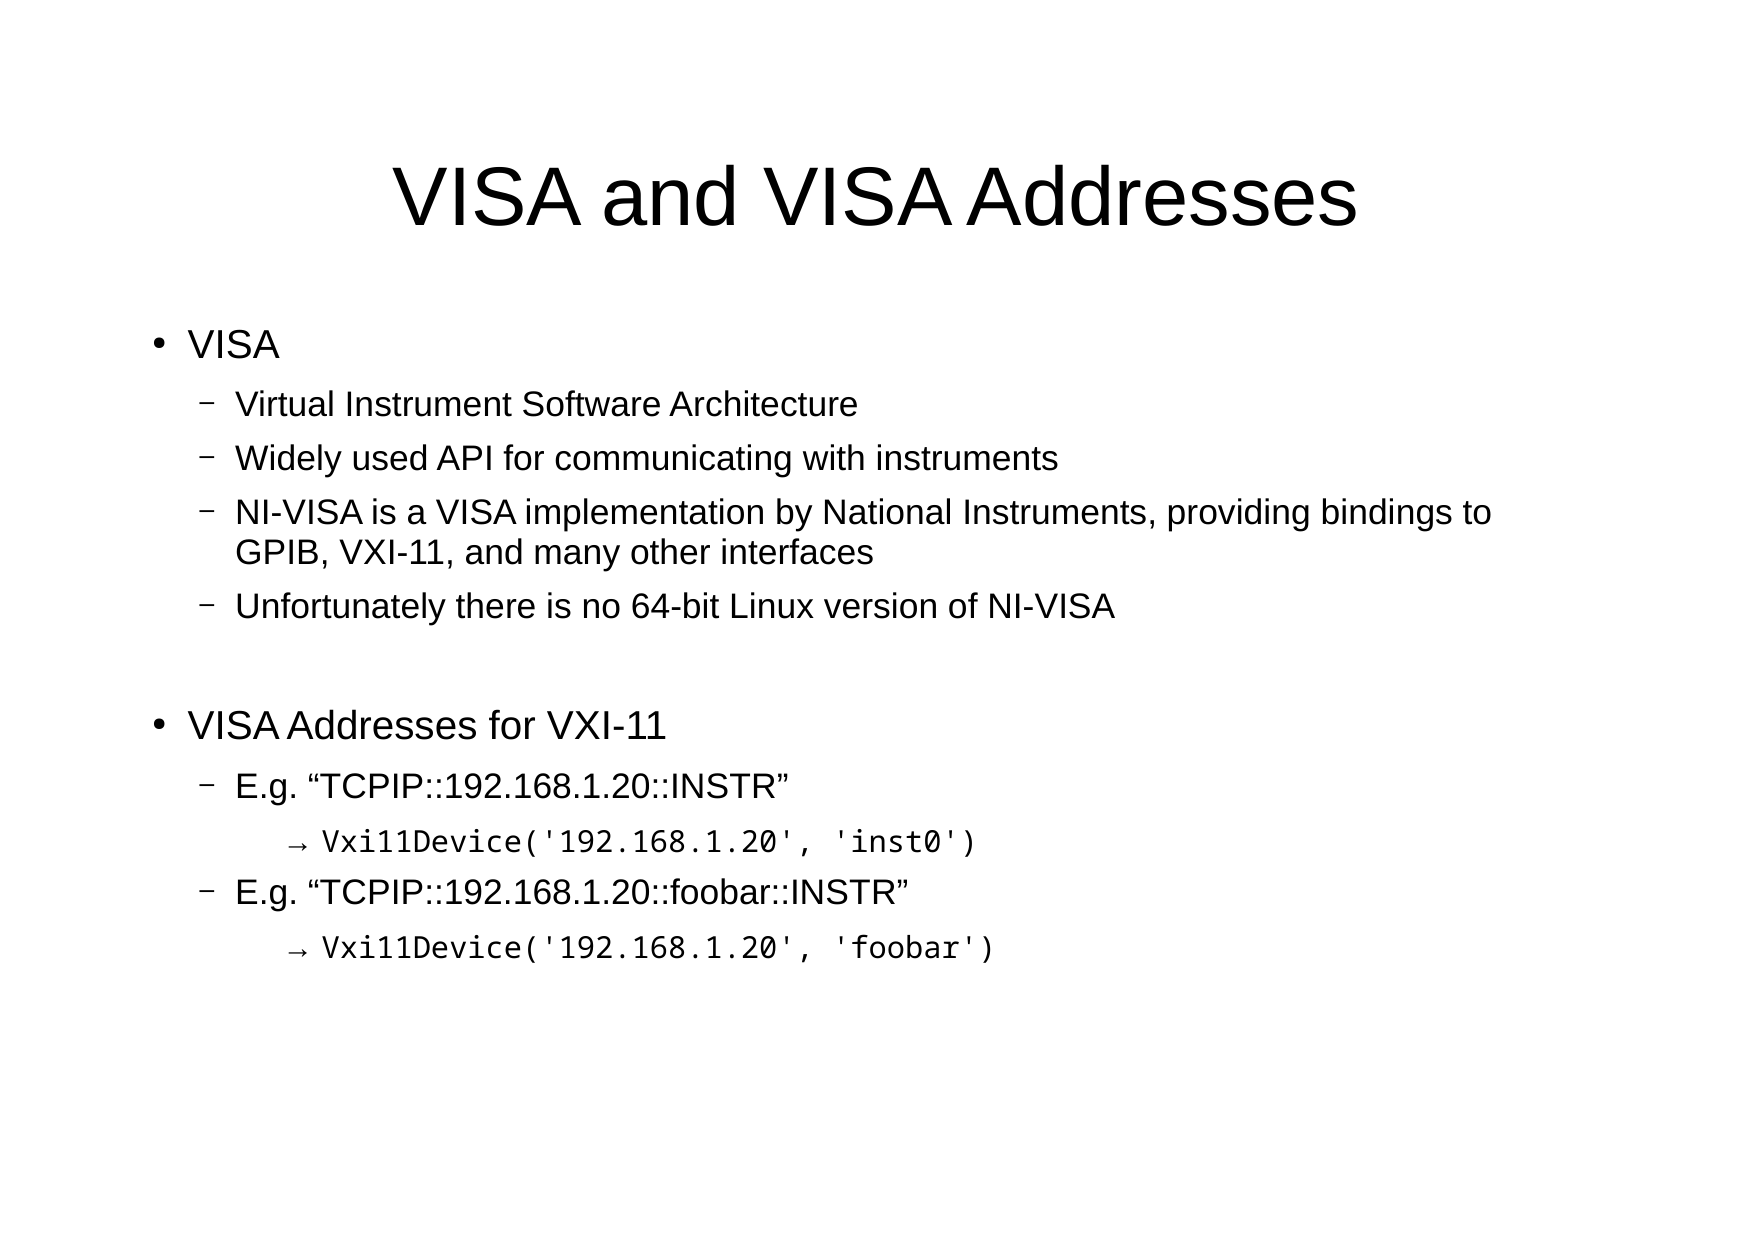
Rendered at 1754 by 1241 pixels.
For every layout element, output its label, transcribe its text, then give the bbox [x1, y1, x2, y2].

title VISA and VISA Addresses [140, 103, 1614, 291]
list VISA Virtual Instrument Software Architecture Widely used API for communicating with instruments NI-VISA is a VISA implementation by National Instruments, providing bindings to GPIB, VXI-11, and many other interfaces Unfortunately there is no 64-bit Linux version of NI-VISA VISA Addresses for VXI-11 E.g. “TCPIP::192.168.1.20::INSTR” → Vxi11Device('192.168.1.20', 'inst0') E.g. “TCPIP::192.168.1.20::foobar::INSTR” → Vxi11Device('192.168.1.20', 'foobar') [140, 321, 1581, 973]
